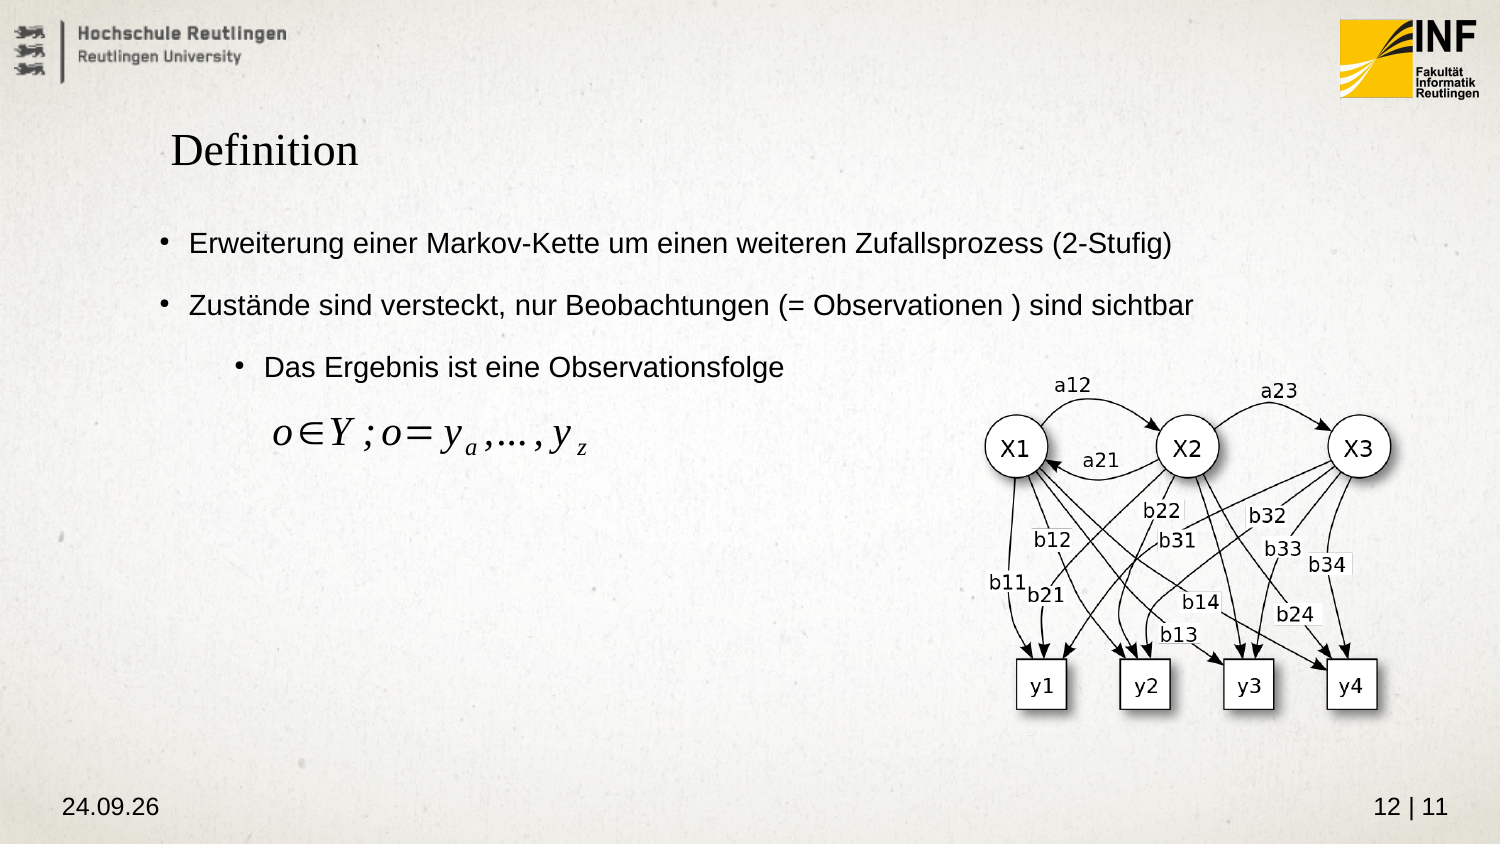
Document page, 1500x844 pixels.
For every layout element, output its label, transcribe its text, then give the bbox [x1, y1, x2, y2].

title Definition [159, 106, 1341, 188]
chart [259, 408, 599, 461]
list Erweiterung einer Markov-Kette um einen weiteren Zufallsprozess (2-Stufig) Zustände sind versteckt, nur Beobachtungen (= Observationen ) sind sichtbar Das Ergebnis ist eine Observationsfolge [159, 225, 1341, 731]
picture [0, 0, 1500, 844]
